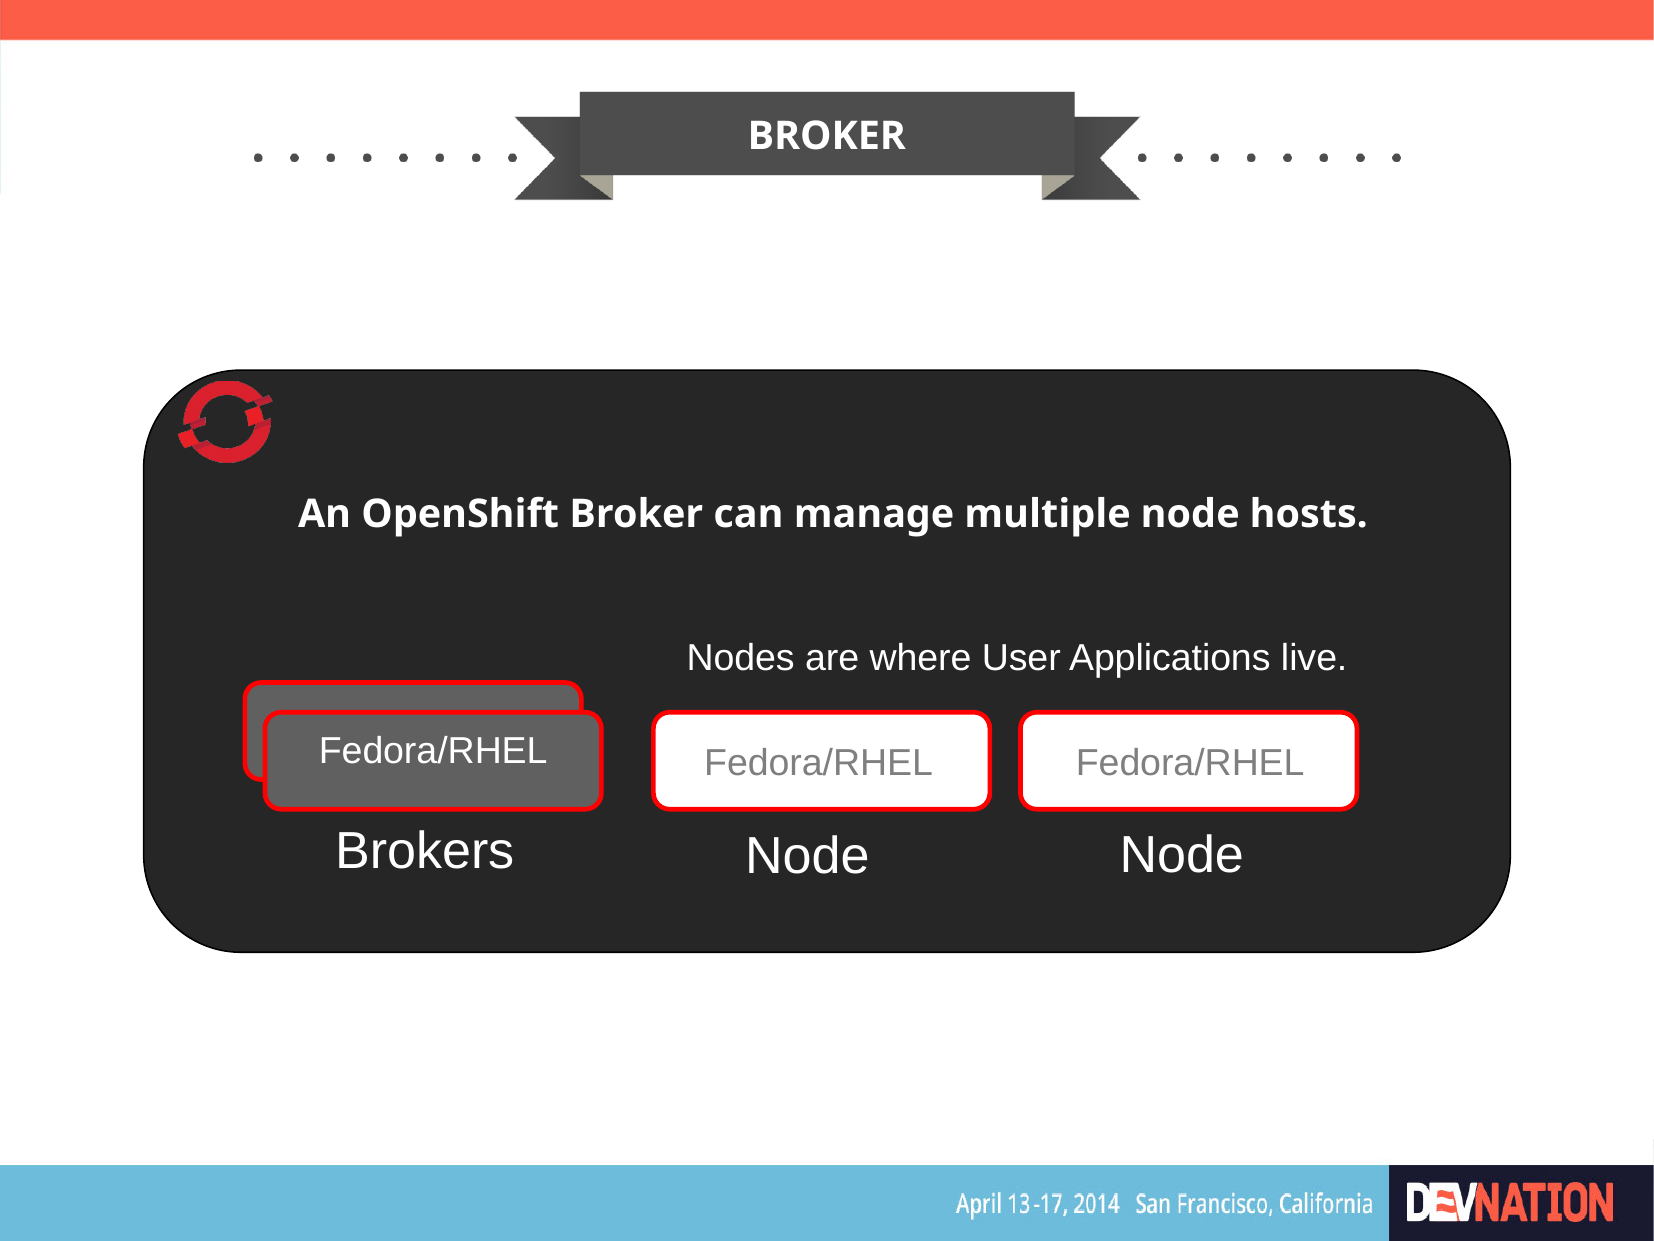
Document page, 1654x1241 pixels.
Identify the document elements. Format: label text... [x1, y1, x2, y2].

text_box Fedora/RHEL [650, 730, 987, 791]
text_box Fedora/RHEL [1021, 730, 1359, 791]
picture [0, 0, 1654, 1241]
text_box [143, 370, 1511, 953]
text_box Node [730, 814, 885, 892]
text_box Fedora/RHEL [264, 718, 602, 778]
text_box Node [1104, 813, 1260, 891]
text_box An OpenShift Broker can manage multiple node hosts. [177, 480, 1511, 545]
text_box BROKER [581, 101, 1073, 166]
text_box Brokers [320, 809, 530, 887]
text_box Nodes are where User Applications live. [670, 624, 1374, 687]
